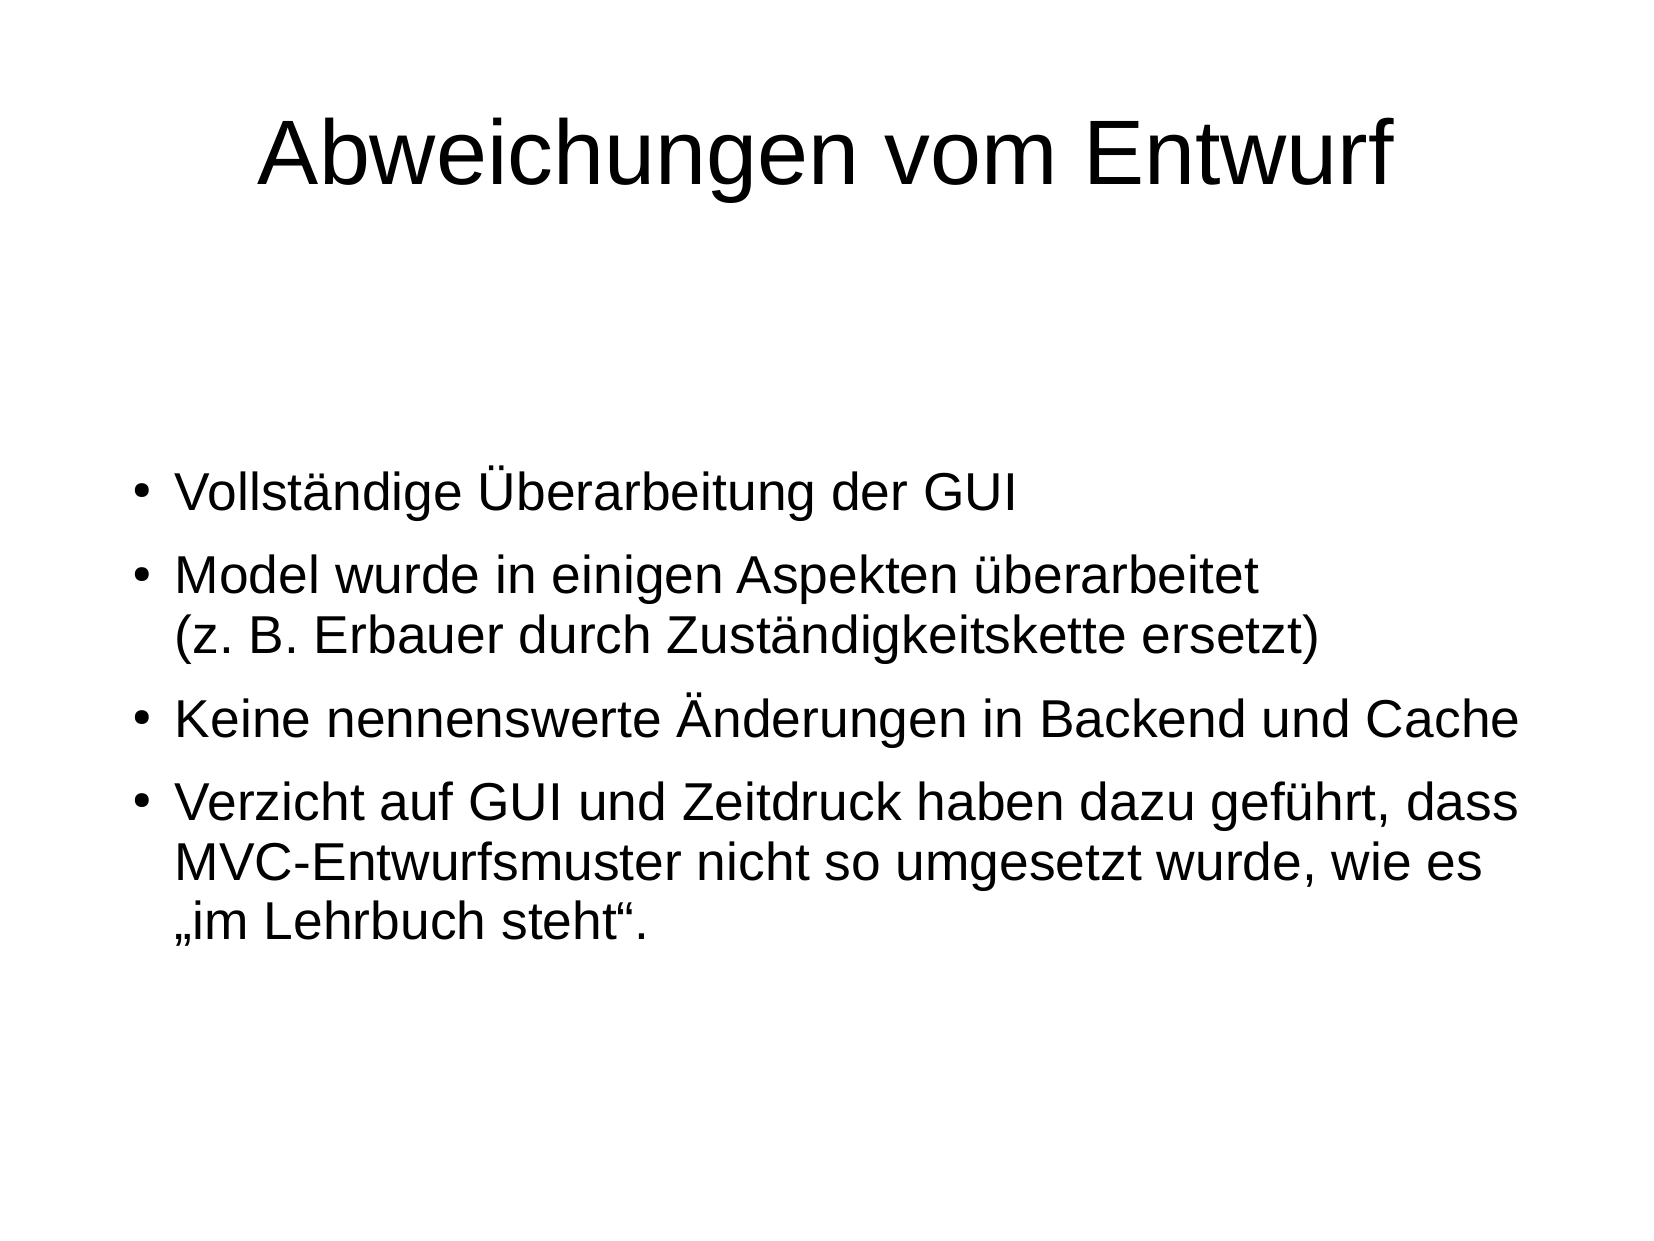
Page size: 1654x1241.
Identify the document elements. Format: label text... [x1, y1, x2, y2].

title Abweichungen vom Entwurf [82, 49, 1571, 257]
list Vollständige Überarbeitung der GUI Model wurde in einigen Aspekten überarbeitet (z. B. Erbauer durch Zuständigkeitskette ersetzt) Keine nennenswerte Änderungen in Backend und Cache Verzicht auf GUI und Zeitdruck haben dazu geführt, dass MVC-Entwurfsmuster nicht so umgesetzt wurde, wie es „im Lehrbuch steht“. [118, 295, 1607, 1015]
